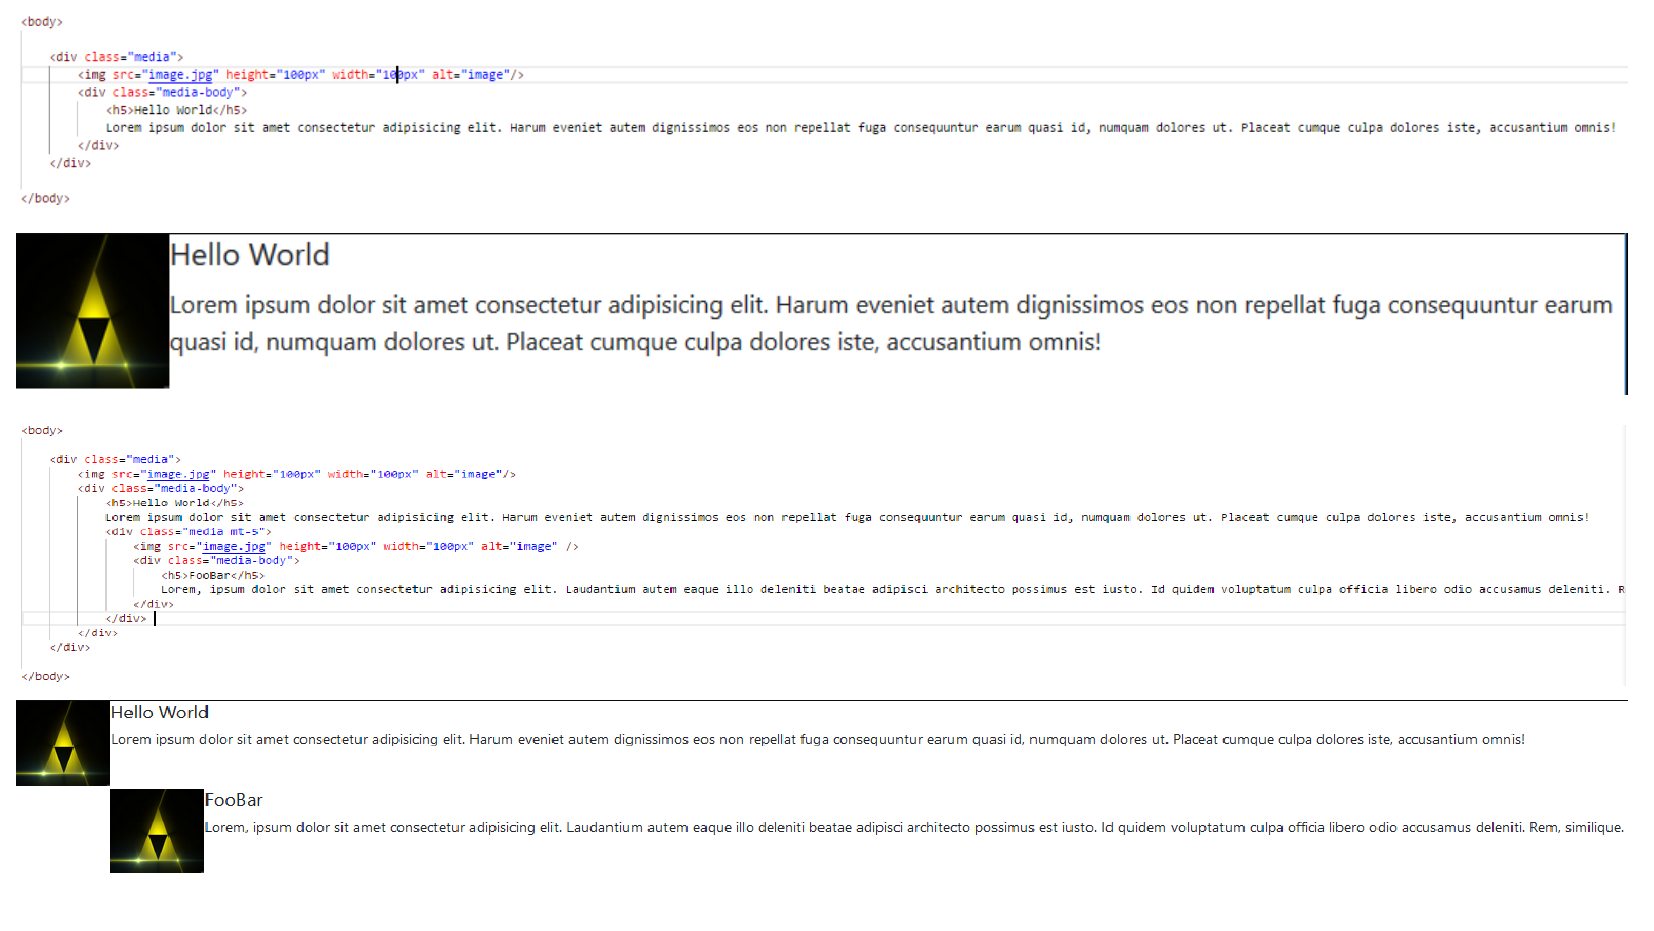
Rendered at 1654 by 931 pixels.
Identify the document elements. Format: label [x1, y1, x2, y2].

picture [16, 425, 1628, 686]
picture [16, 233, 1628, 395]
picture [16, 700, 1628, 884]
picture [16, 13, 1628, 212]
